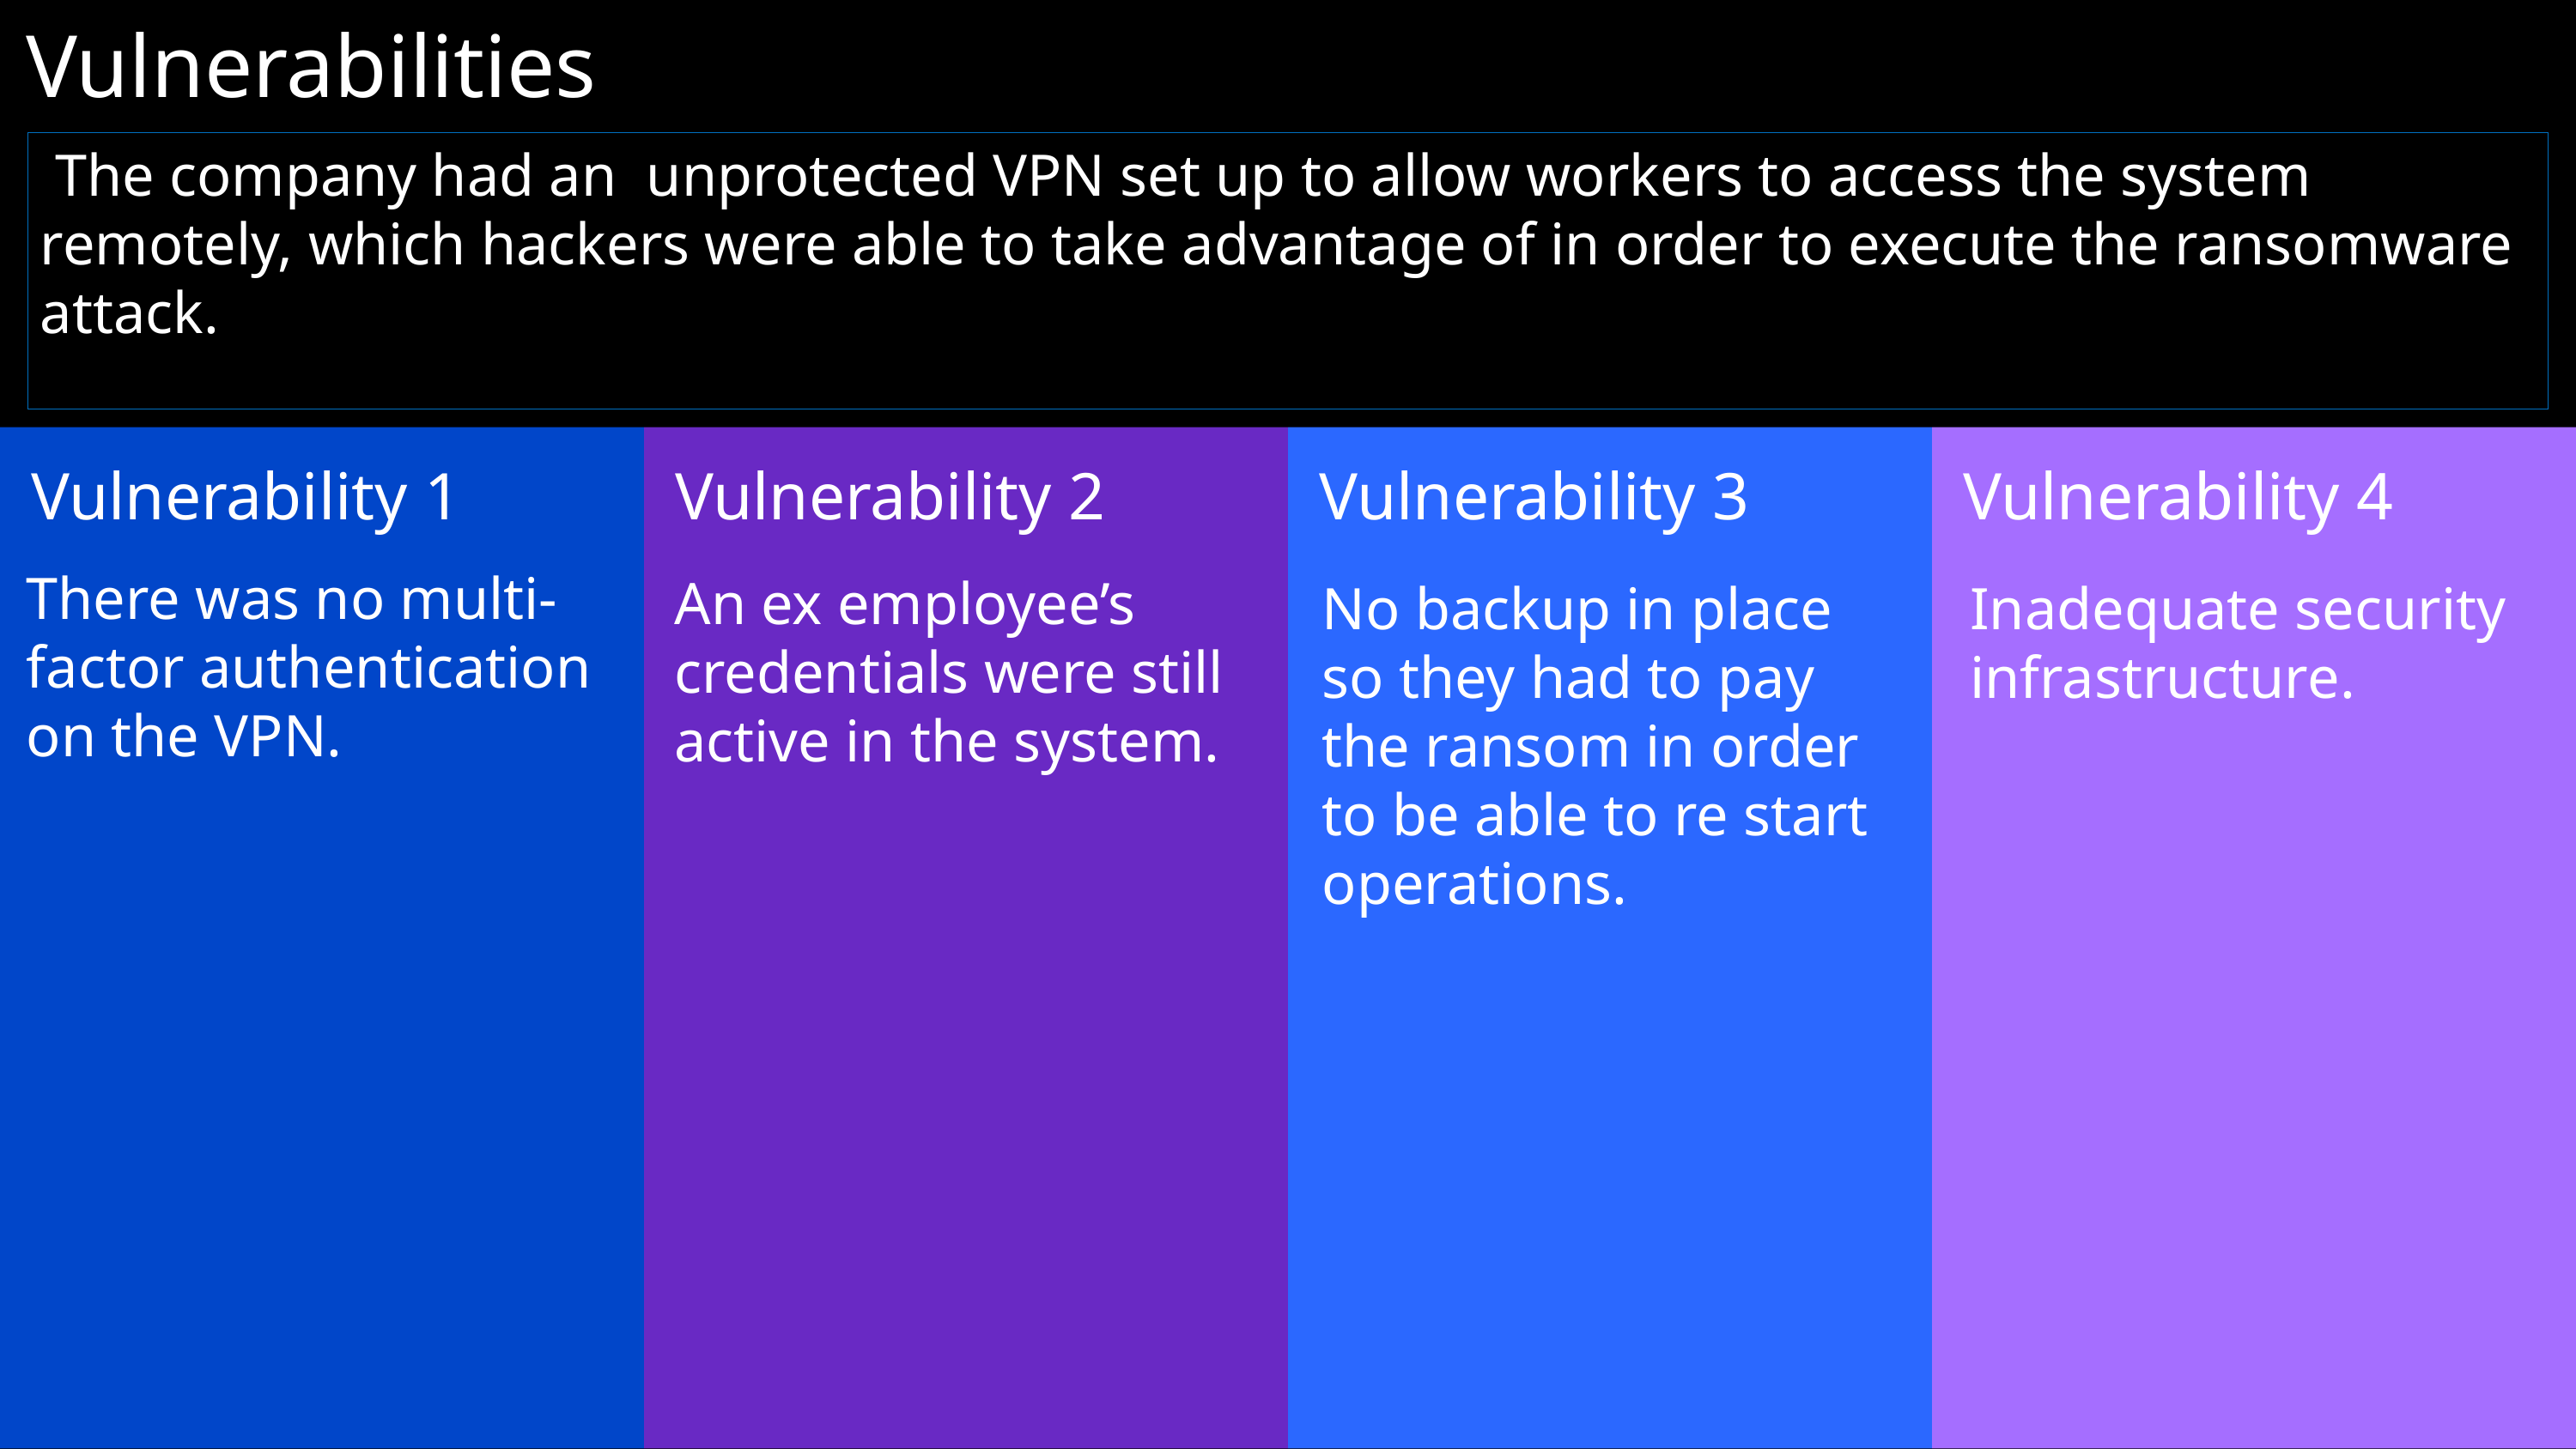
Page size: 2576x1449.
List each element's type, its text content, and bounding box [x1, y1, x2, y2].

list Vulnerability 2 [644, 427, 1288, 1449]
text_box There was no multi-factor authentication on the VPN. [14, 555, 619, 775]
list Vulnerability 3 [1288, 427, 1932, 1449]
list Vulnerability 4 [1932, 427, 2576, 1449]
title Vulnerabilities [0, 0, 2576, 400]
text_box The company had an unprotected VPN set up to allow workers to access the system remotely, which hackers were able to take advantage of in order to execute the ransomware attack. [27, 132, 2549, 409]
list Vulnerability 1 [0, 427, 644, 1449]
text_box No backup in place so they had to pay the ransom in order to be able to re start operations. [1309, 566, 1915, 923]
text_box Inadequate security infrastructure. [1957, 566, 2562, 717]
text_box An ex employee’s credentials were still active in the system. [661, 561, 1267, 780]
